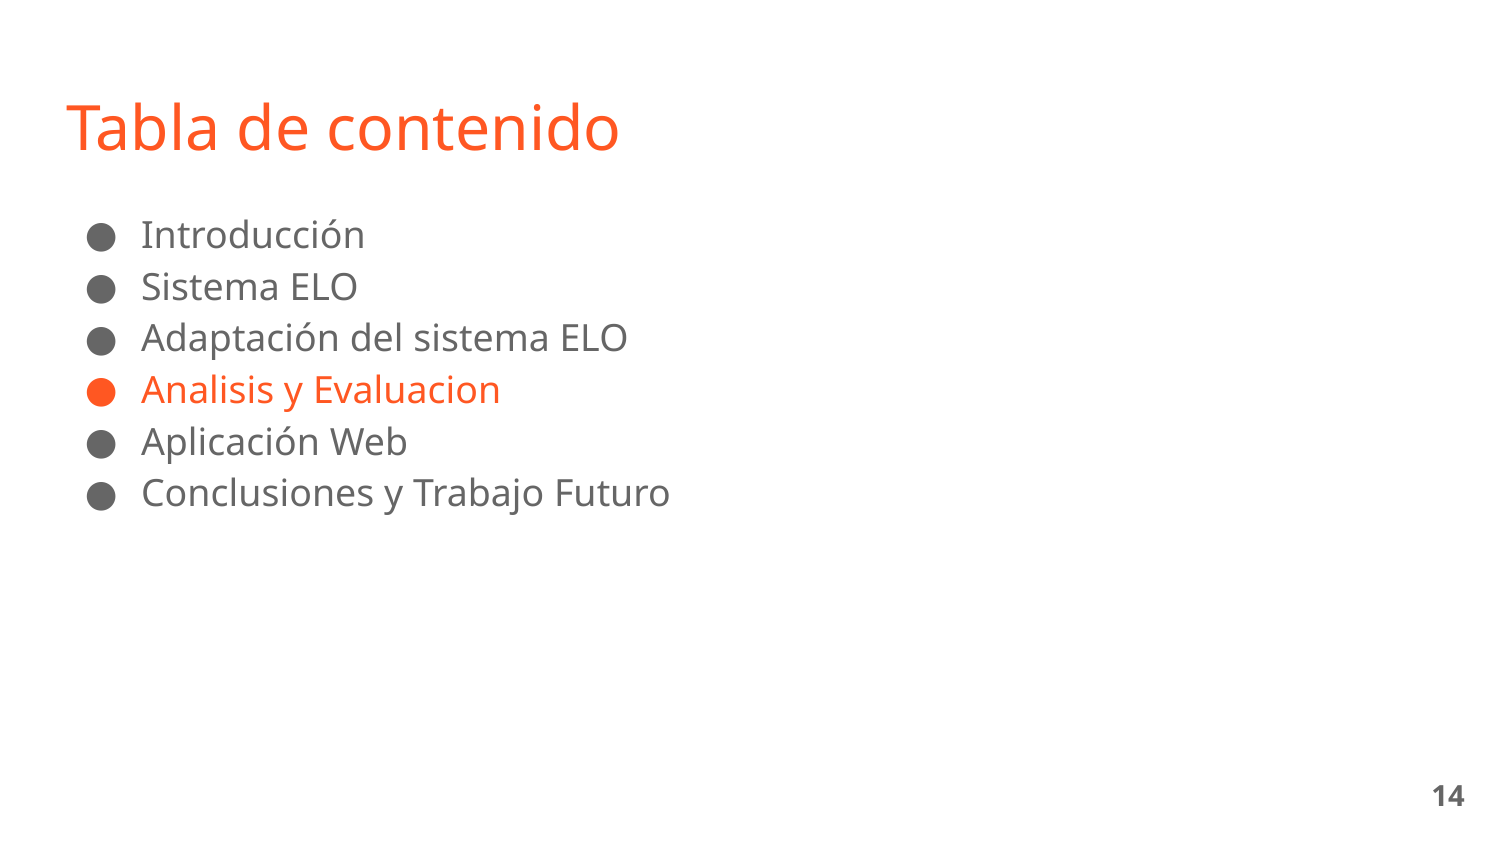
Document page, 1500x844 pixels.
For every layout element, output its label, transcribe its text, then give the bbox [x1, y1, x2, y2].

title Tabla de contenido [51, 72, 1449, 167]
slide_number <number> [1389, 764, 1480, 830]
list Introducción Sistema ELO Adaptación del sistema ELO Analisis y Evaluacion Aplicación Web Conclusiones y Trabajo Futuro [51, 189, 1449, 750]
